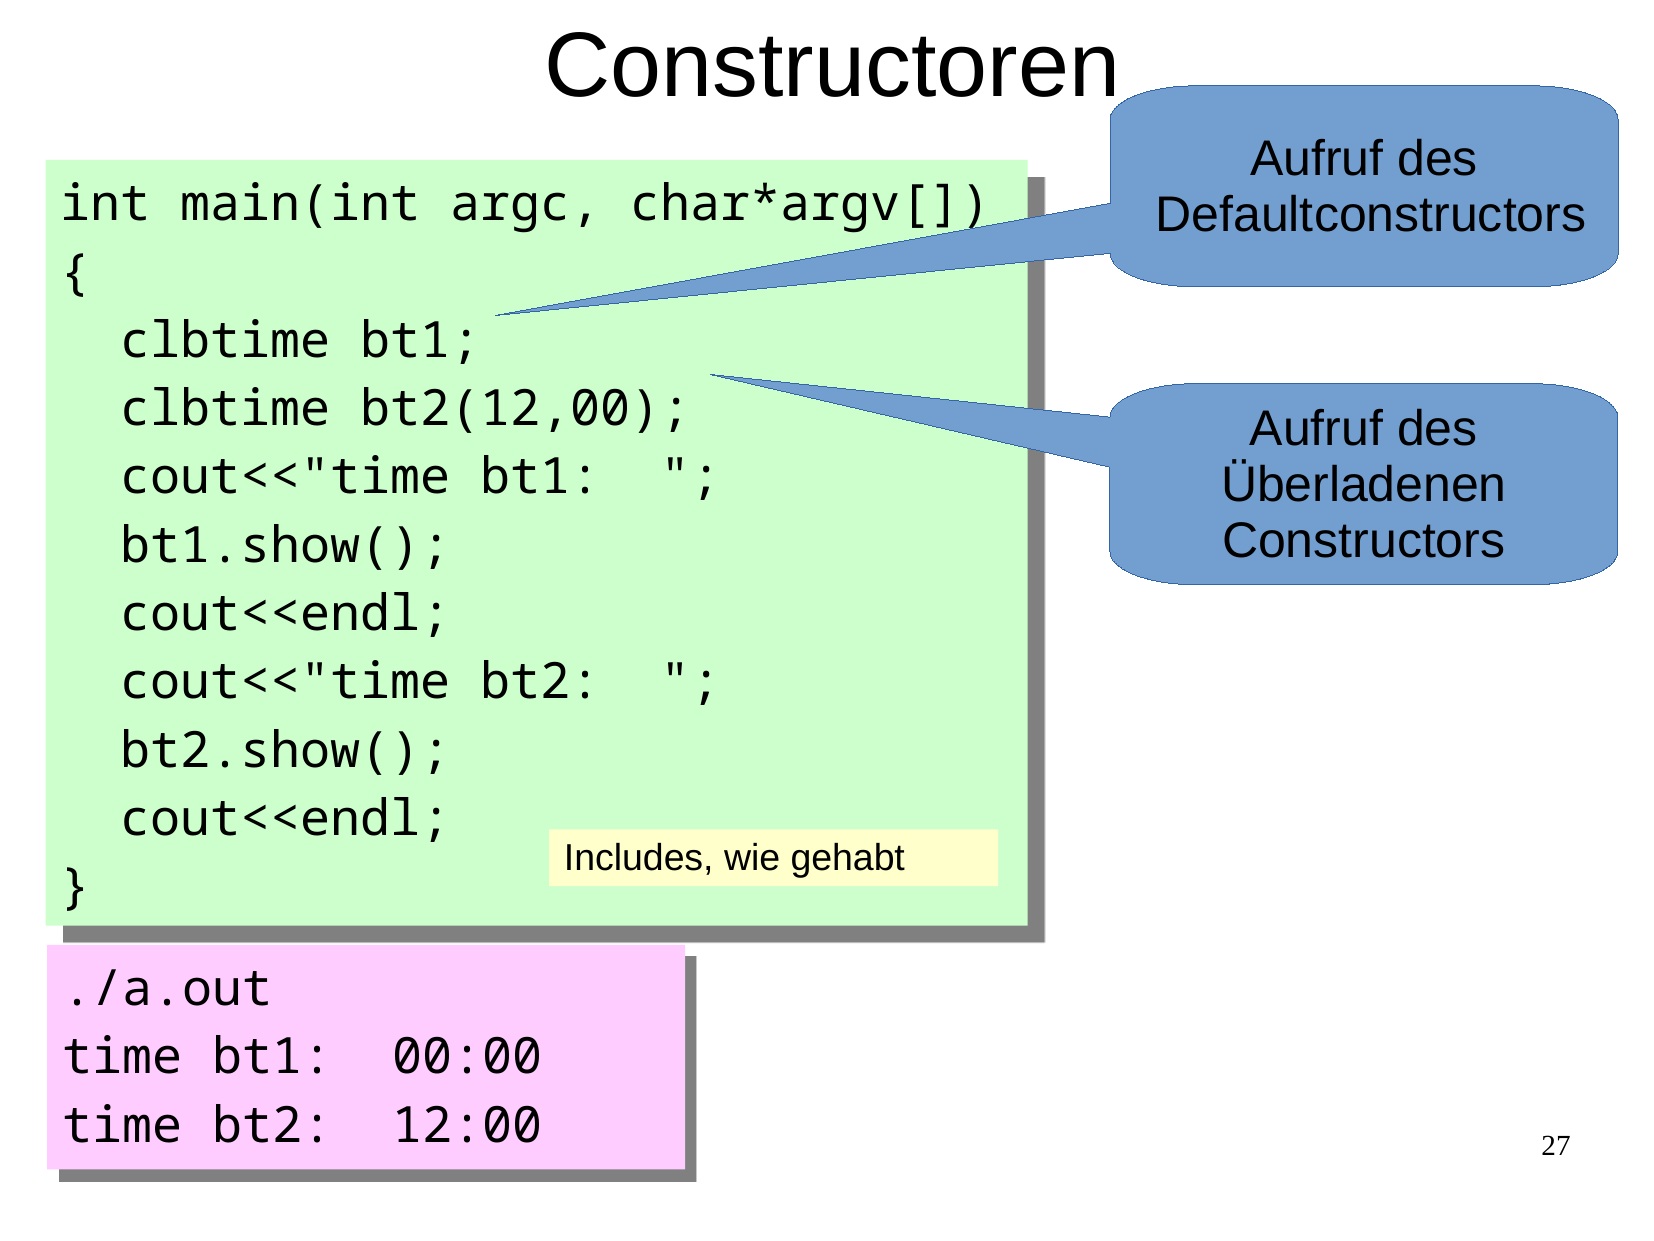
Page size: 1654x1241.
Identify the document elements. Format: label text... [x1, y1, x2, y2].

title Constructoren [88, 0, 1577, 168]
text_box Aufruf des Überladenen Constructors [710, 374, 1618, 585]
text_box ./a.out time bt1: 00:00 time bt2: 12:00 [47, 944, 686, 1170]
text_box int main(int argc, char*argv[]) { clbtime bt1; clbtime bt2(12,00); cout<<"time bt1: "; bt1.show(); cout<<endl; cout<<"time bt2: "; bt2.show(); cout<<endl; } [45, 159, 1028, 904]
text_box Aufruf des Defaultconstructors [495, 85, 1619, 316]
text_box Includes, wie gehabt [549, 829, 999, 887]
